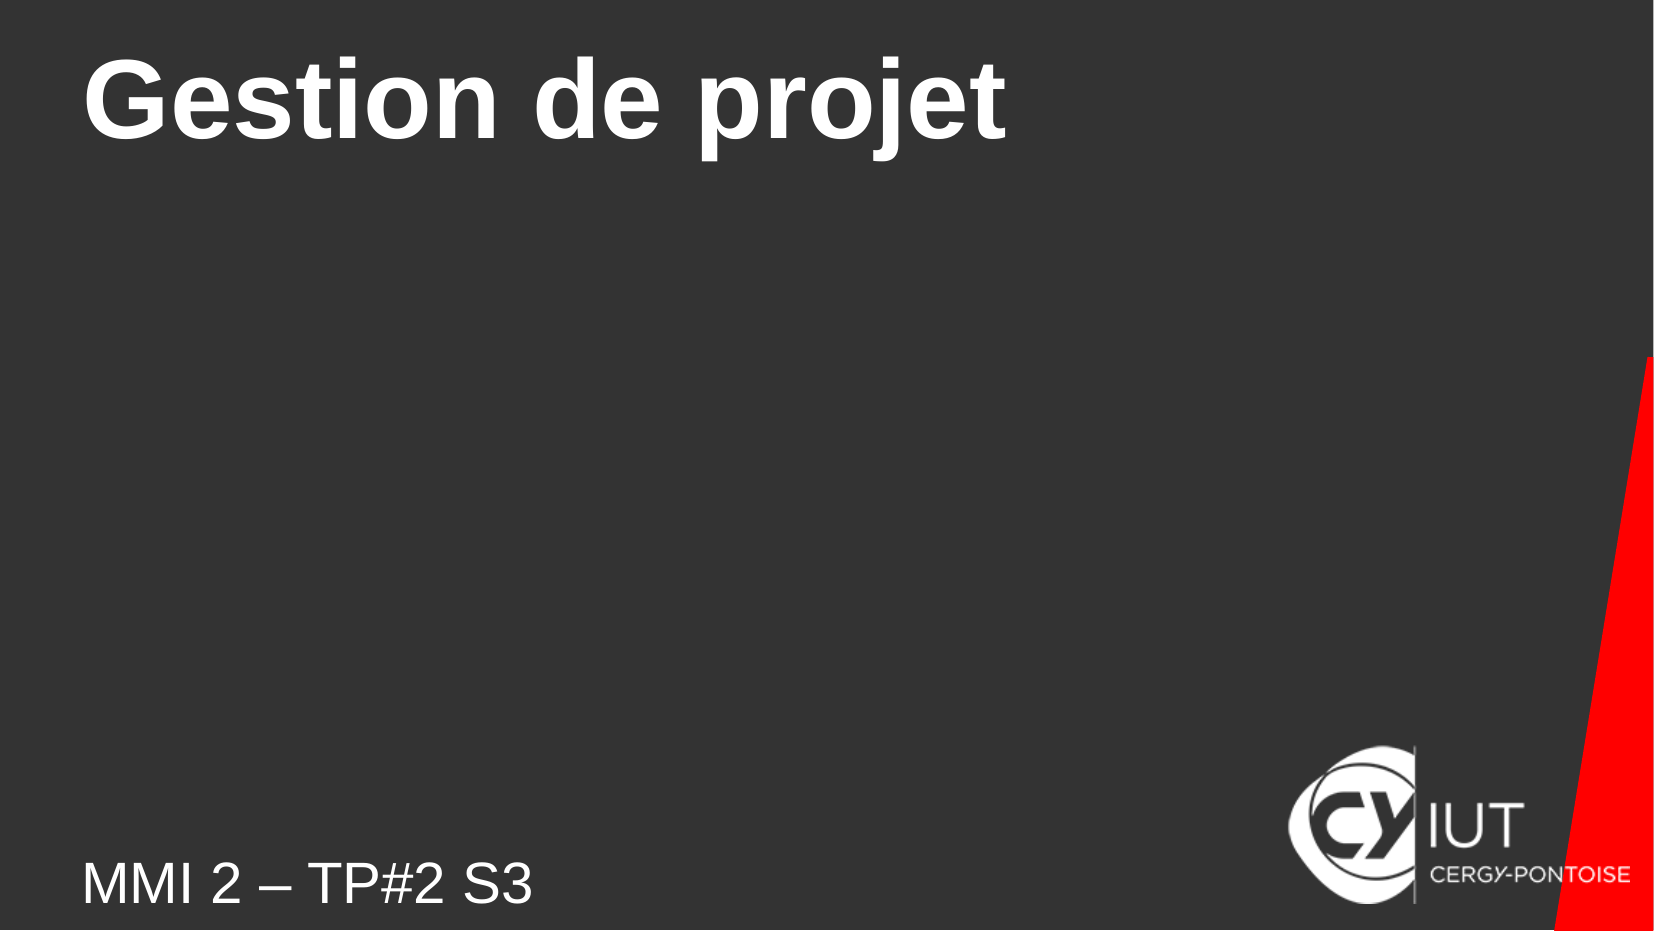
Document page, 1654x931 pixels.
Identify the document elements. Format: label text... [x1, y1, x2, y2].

title Gestion de projet [82, 36, 1571, 226]
text_box [1554, 356, 1654, 931]
title MMI 2 – TP#2 S3 [81, 805, 1134, 931]
picture [1284, 744, 1630, 904]
